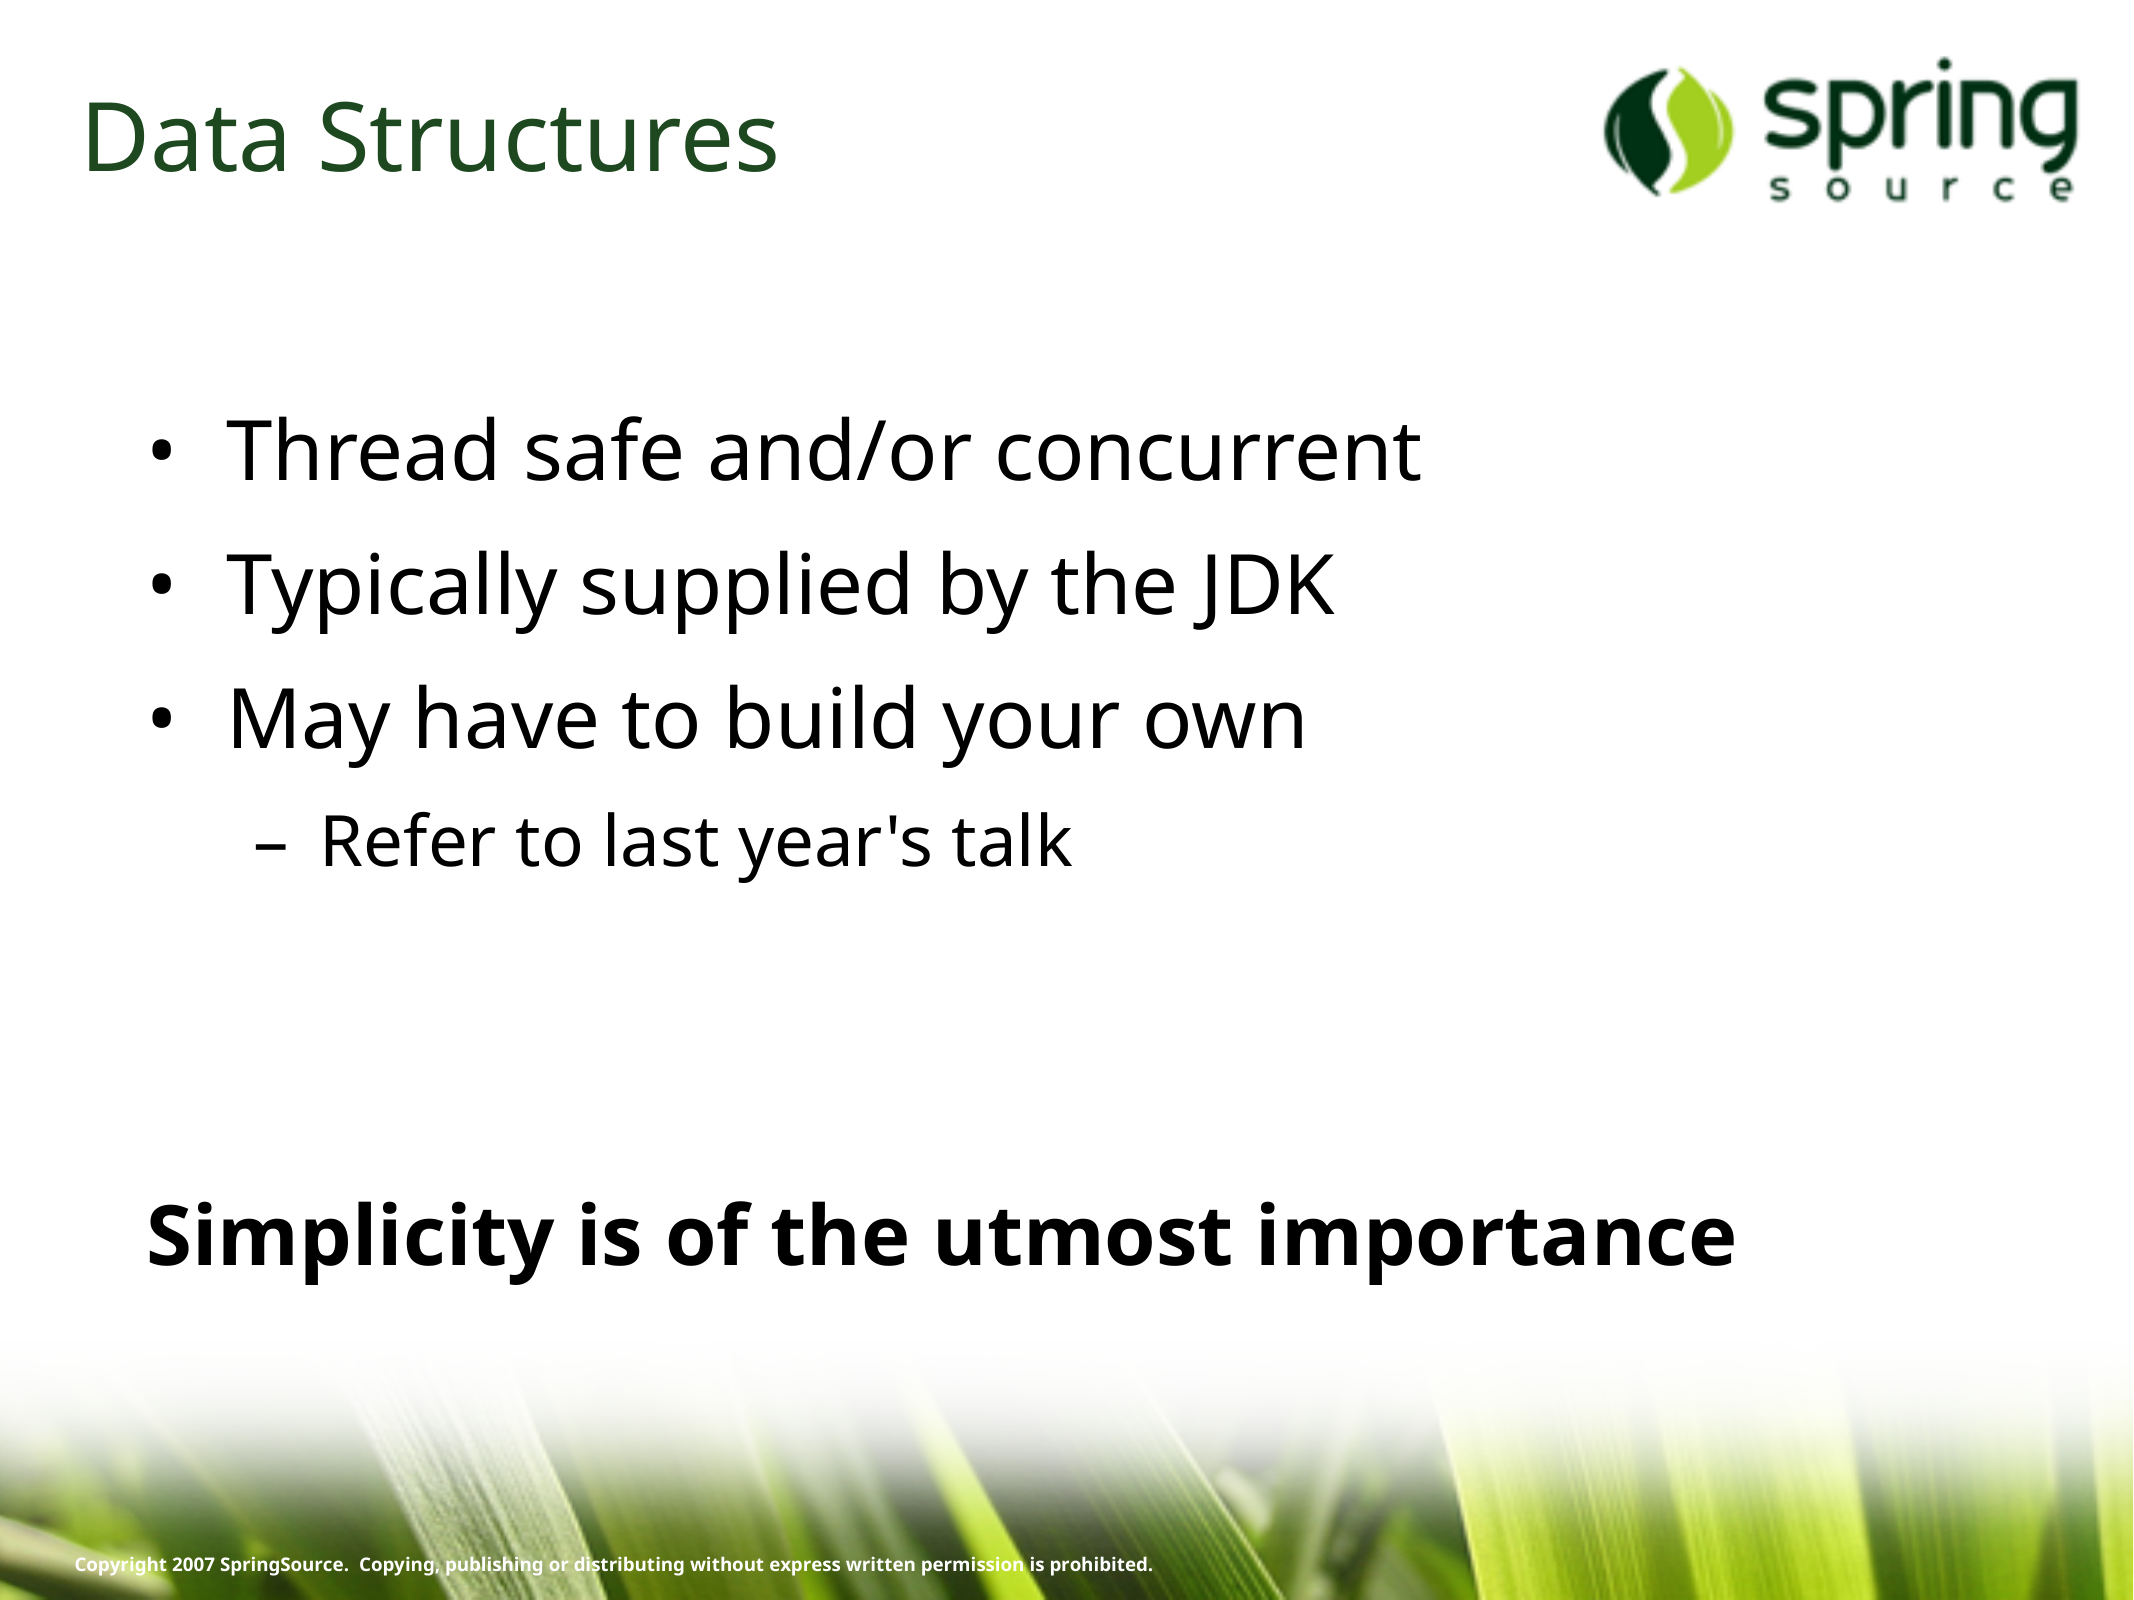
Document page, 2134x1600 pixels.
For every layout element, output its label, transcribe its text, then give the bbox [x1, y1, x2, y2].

picture [0, 1340, 2134, 1600]
picture [1555, 46, 2134, 224]
list Thread safe and/or concurrent Typically supplied by the JDK May have to build your own Refer to last year's talk Simplicity is of the utmost importance [146, 391, 1982, 1319]
title Data Structures [80, 16, 1548, 253]
